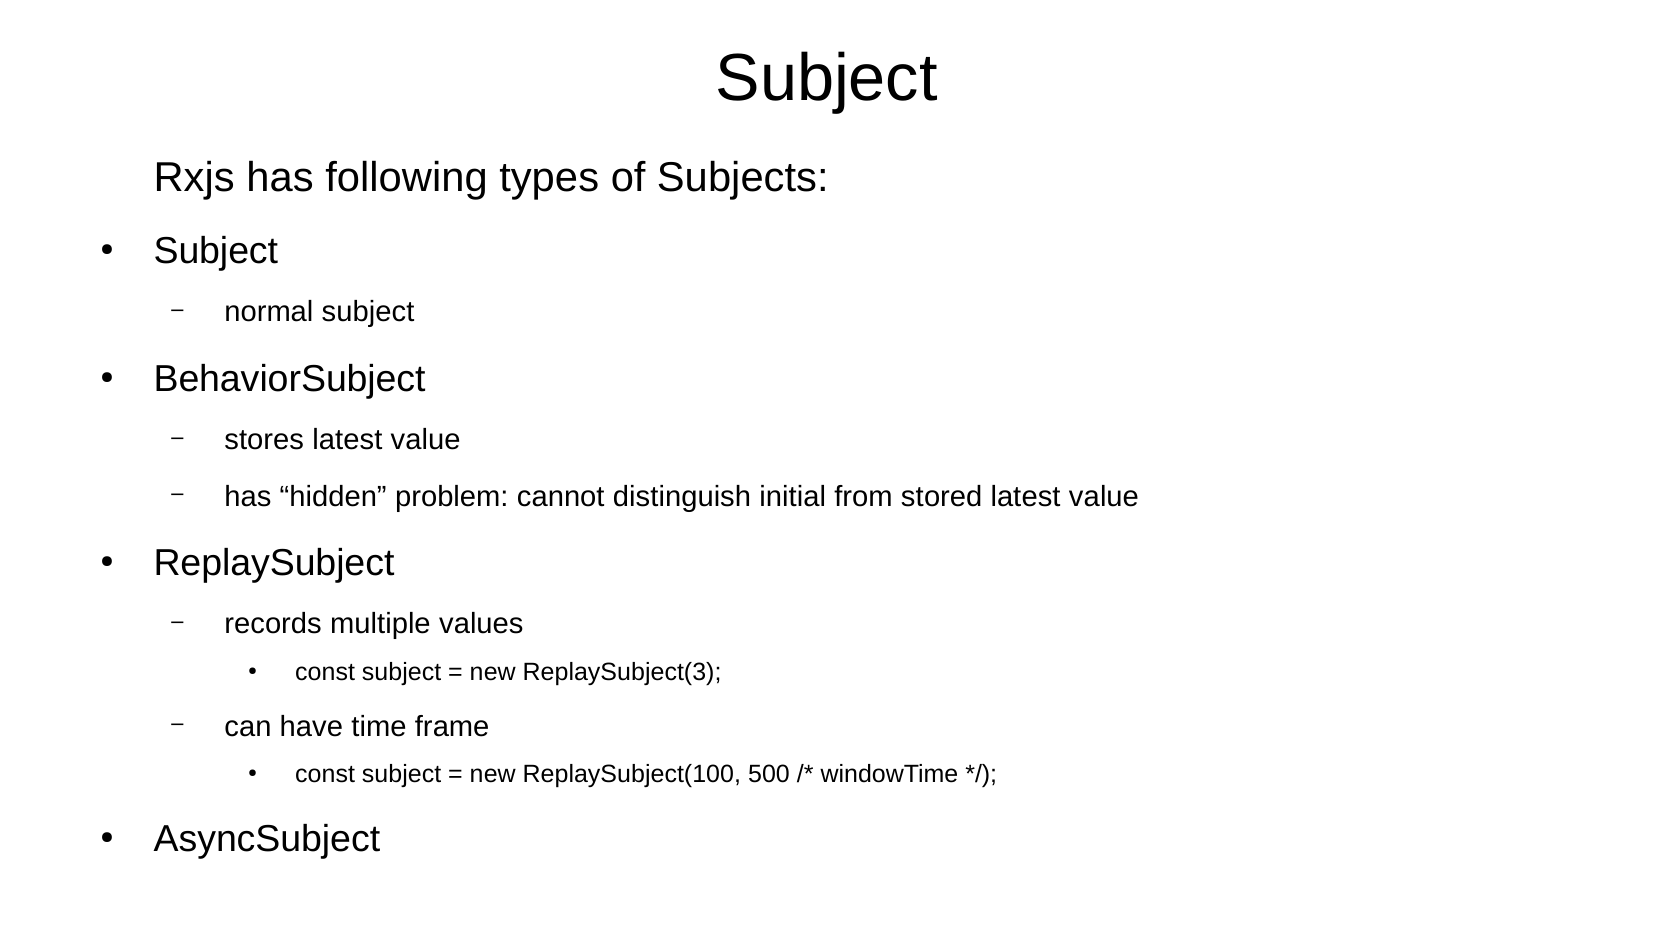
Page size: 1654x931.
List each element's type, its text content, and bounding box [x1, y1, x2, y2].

title Subject [82, 37, 1571, 119]
list Rxjs has following types of Subjects: Subject normal subject BehaviorSubject stores latest value has “hidden” problem: cannot distinguish initial from stored latest value ReplaySubject records multiple values const subject = new ReplaySubject(3); can have time frame const subject = new ReplaySubject(100, 500 /* windowTime */); AsyncSubject [82, 153, 1560, 875]
